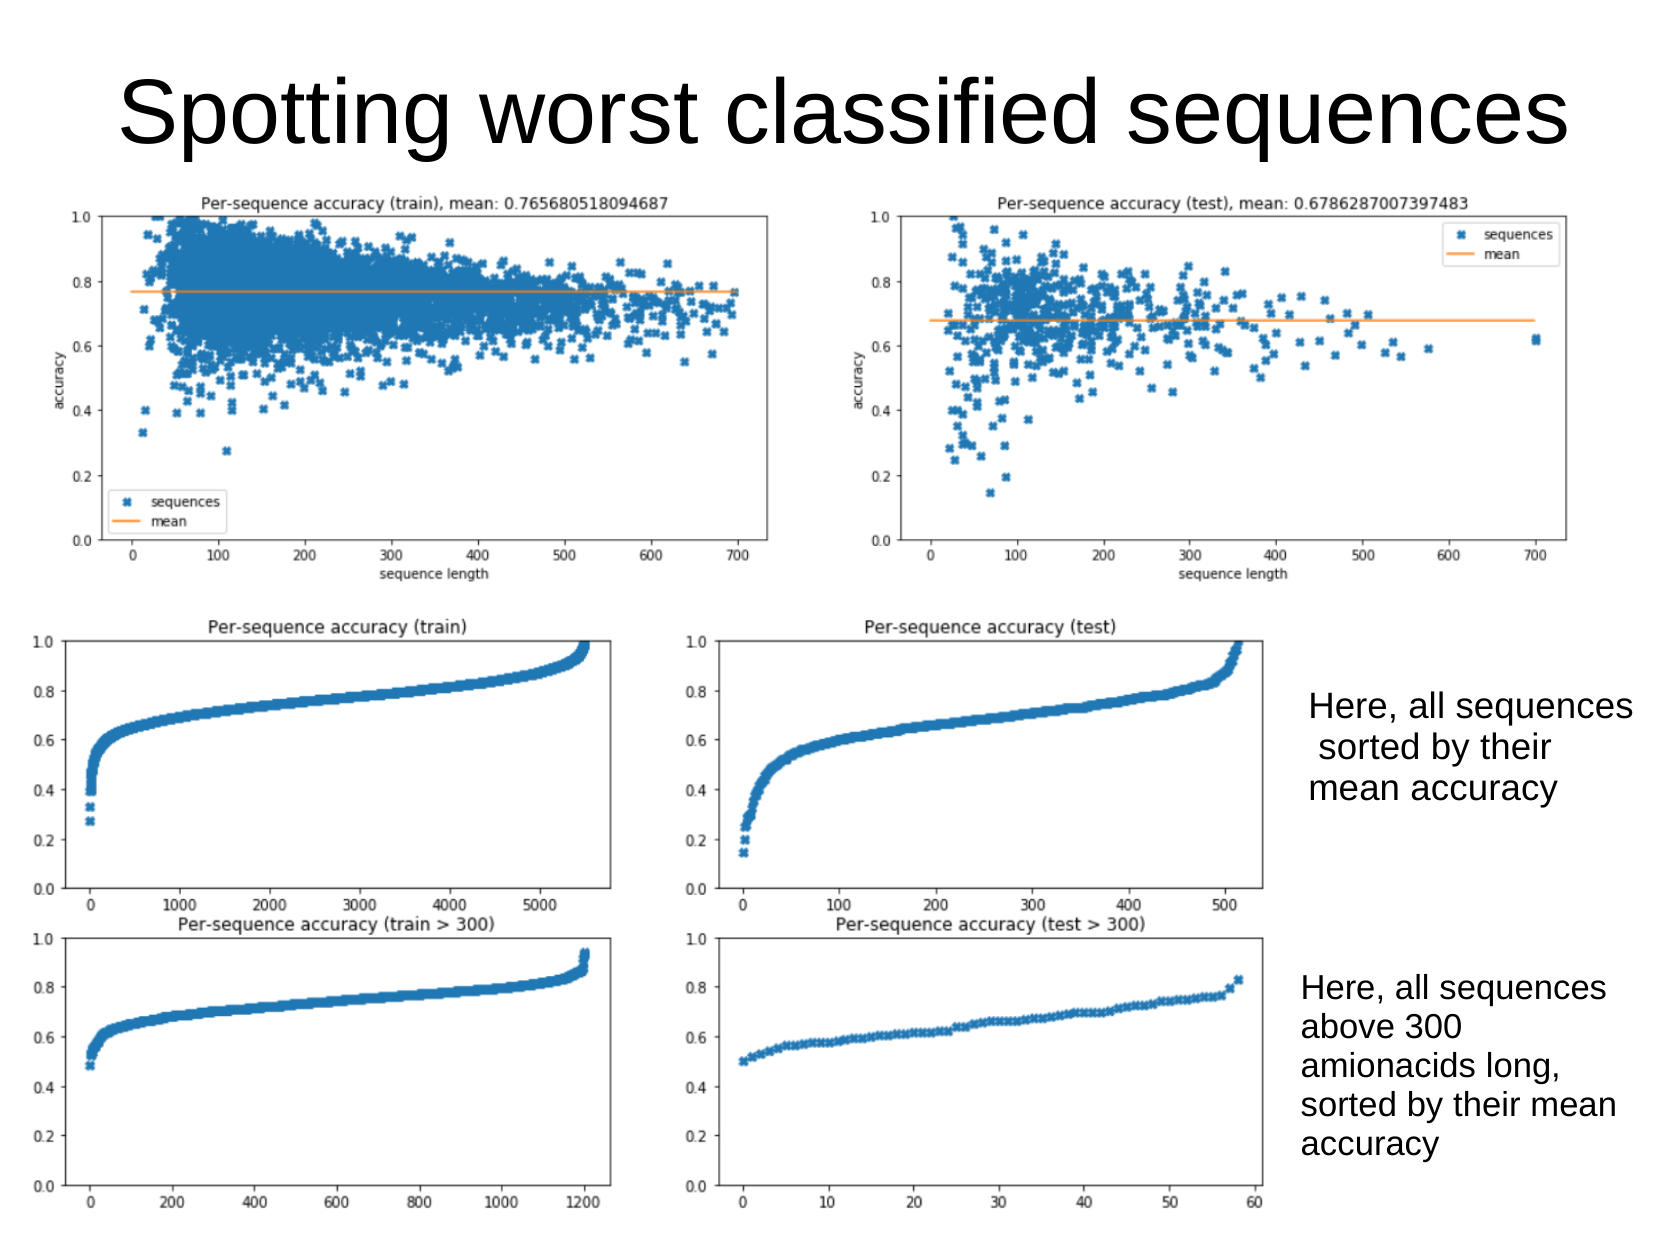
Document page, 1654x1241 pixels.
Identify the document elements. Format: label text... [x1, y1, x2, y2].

picture [23, 614, 1270, 1217]
picture [47, 188, 1582, 583]
title Spotting worst classified sequences [70, 0, 1619, 225]
list Here, all sequences above 300 amionacids long, sorted by their mean accuracy [1263, 968, 1630, 1170]
list Here, all sequences sorted by their mean accuracy [1269, 685, 1636, 851]
